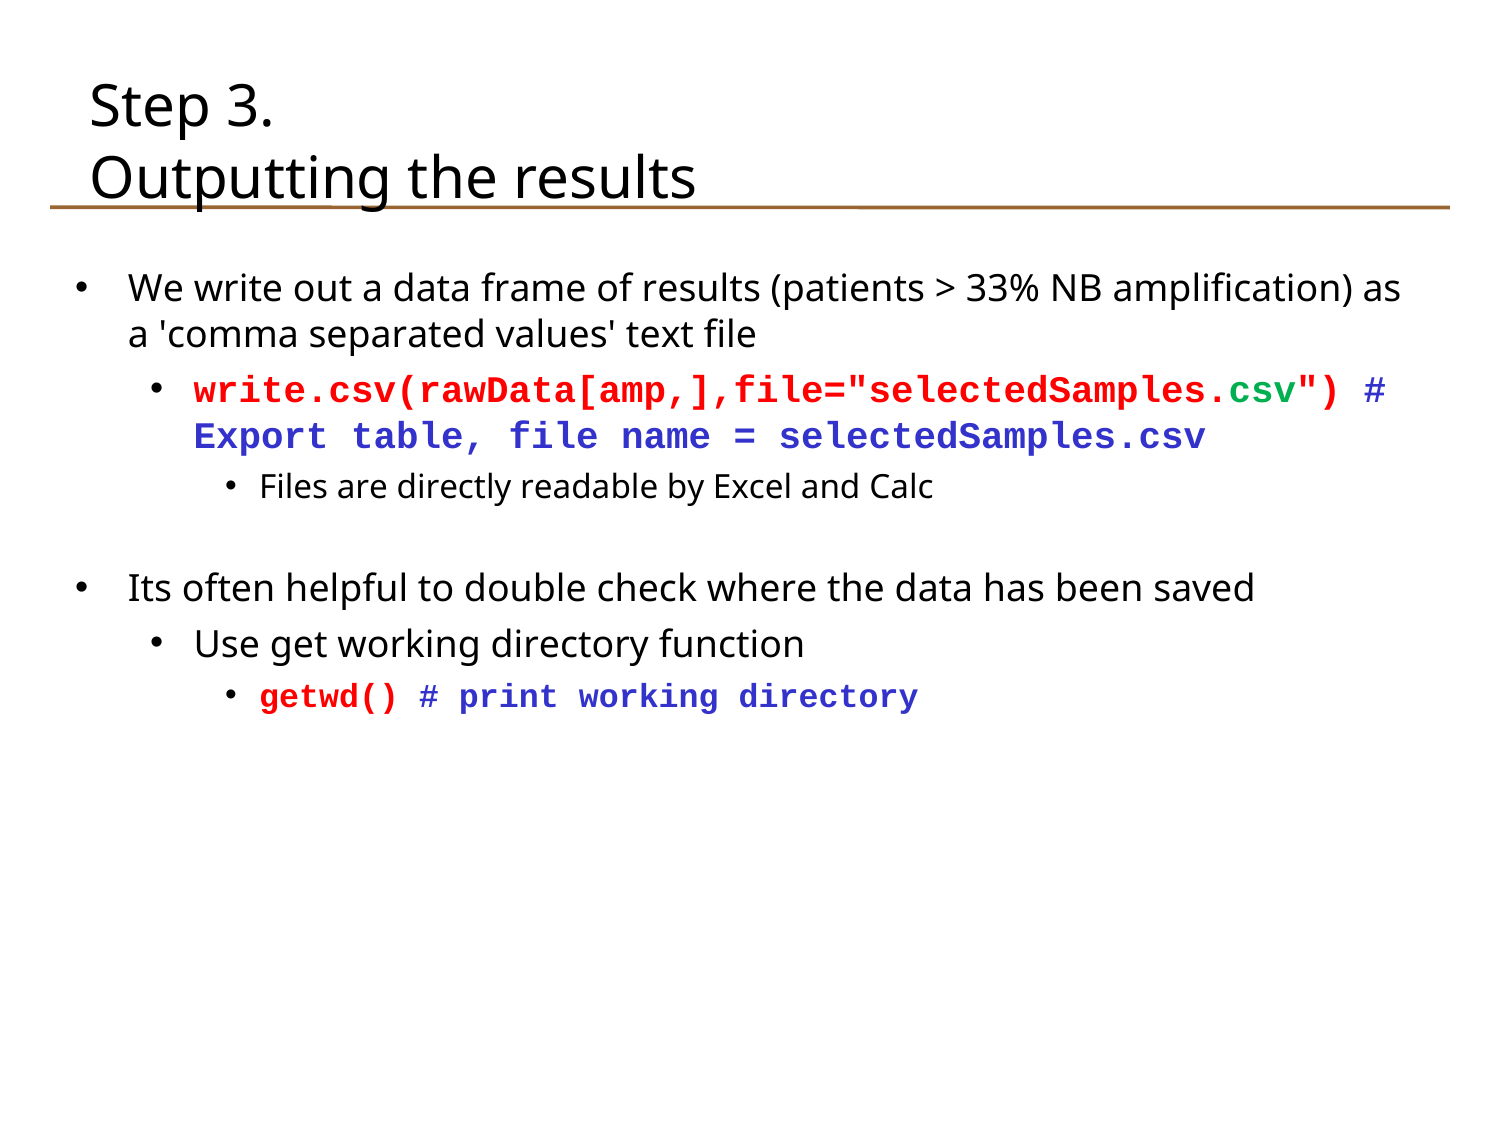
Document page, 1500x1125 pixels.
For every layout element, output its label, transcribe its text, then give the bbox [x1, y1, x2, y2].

text_box Step 3. Outputting the results [75, 44, 1425, 233]
text_box We write out a data frame of results (patients > 33% NB amplification) as a 'comma separated values' text file write.csv(rawData[amp,],file="selectedSamples.csv") # Export table, file name = selectedSamples.csv Files are directly readable by Excel and Calc Its often helpful to double check where the data has been saved Use get working directory function getwd() # print working directory [75, 263, 1425, 1006]
